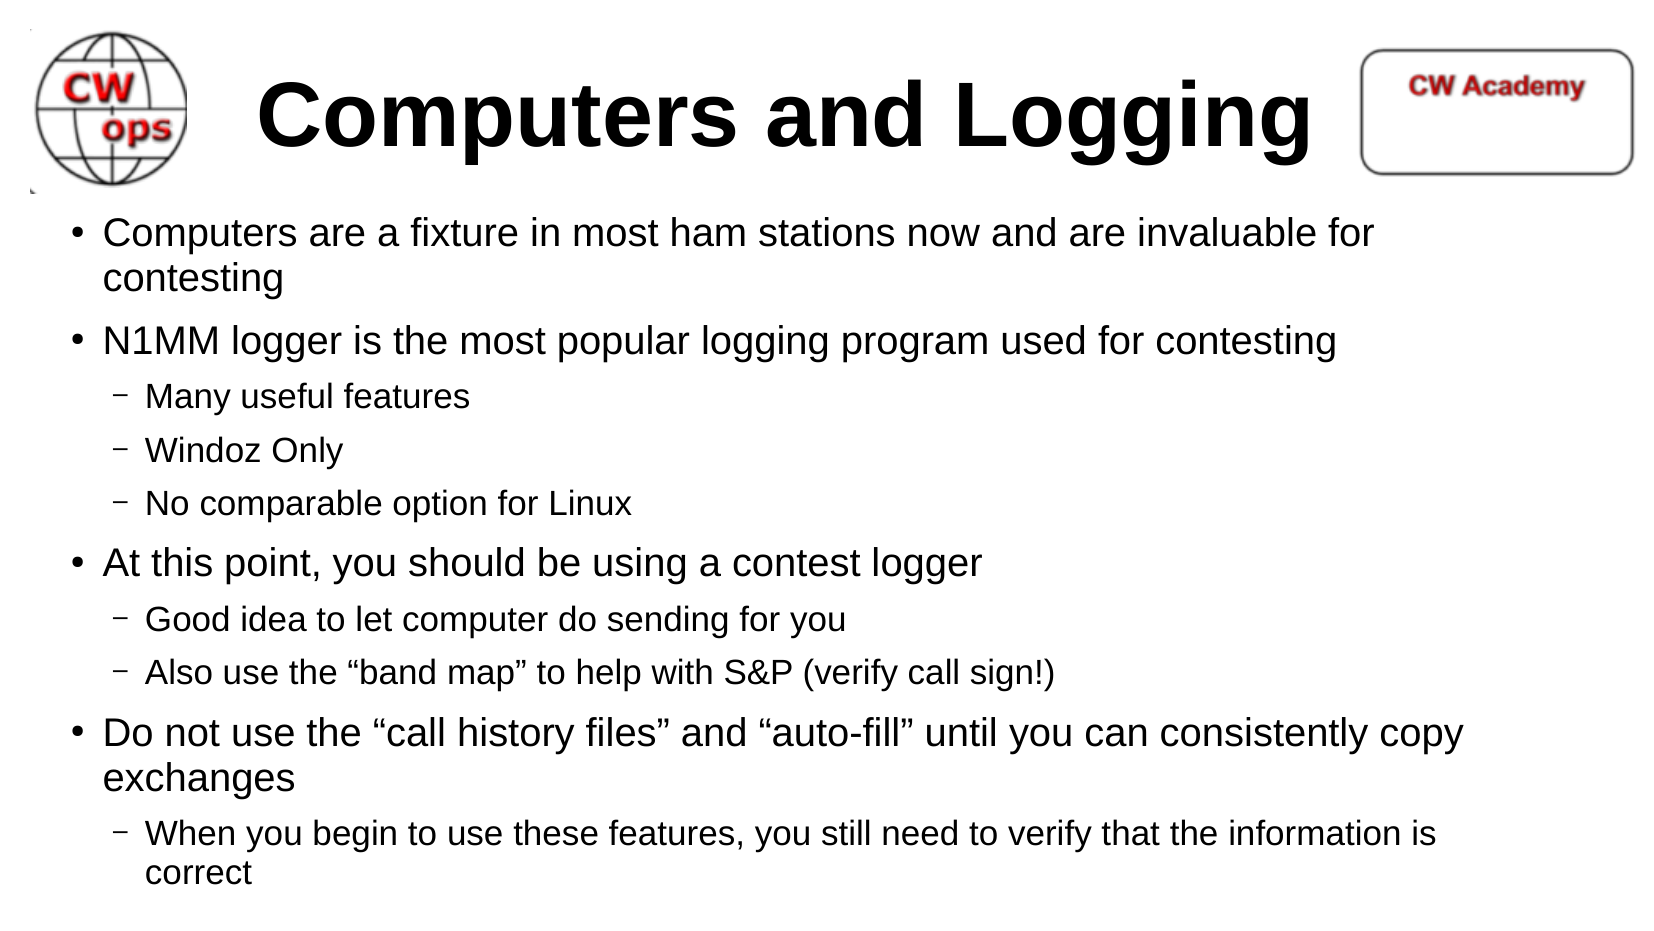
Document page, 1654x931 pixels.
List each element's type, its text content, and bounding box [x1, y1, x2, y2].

picture [1531, 37, 1640, 186]
picture [30, 29, 187, 194]
title Computers and Logging [41, 37, 1531, 193]
list Computers are a fixture in most ham stations now and are invaluable for contesting N1MM logger is the most popular logging program used for contesting Many useful features Windoz Only No comparable option for Linux At this point, you should be using a contest logger Good idea to let computer do sending for you Also use the “band map” to help with S&P (verify call sign!) Do not use the “call history files” and “auto-fill” until you can consistently copy exchanges When you begin to use these features, you still need to verify that the information is correct [60, 210, 1549, 901]
